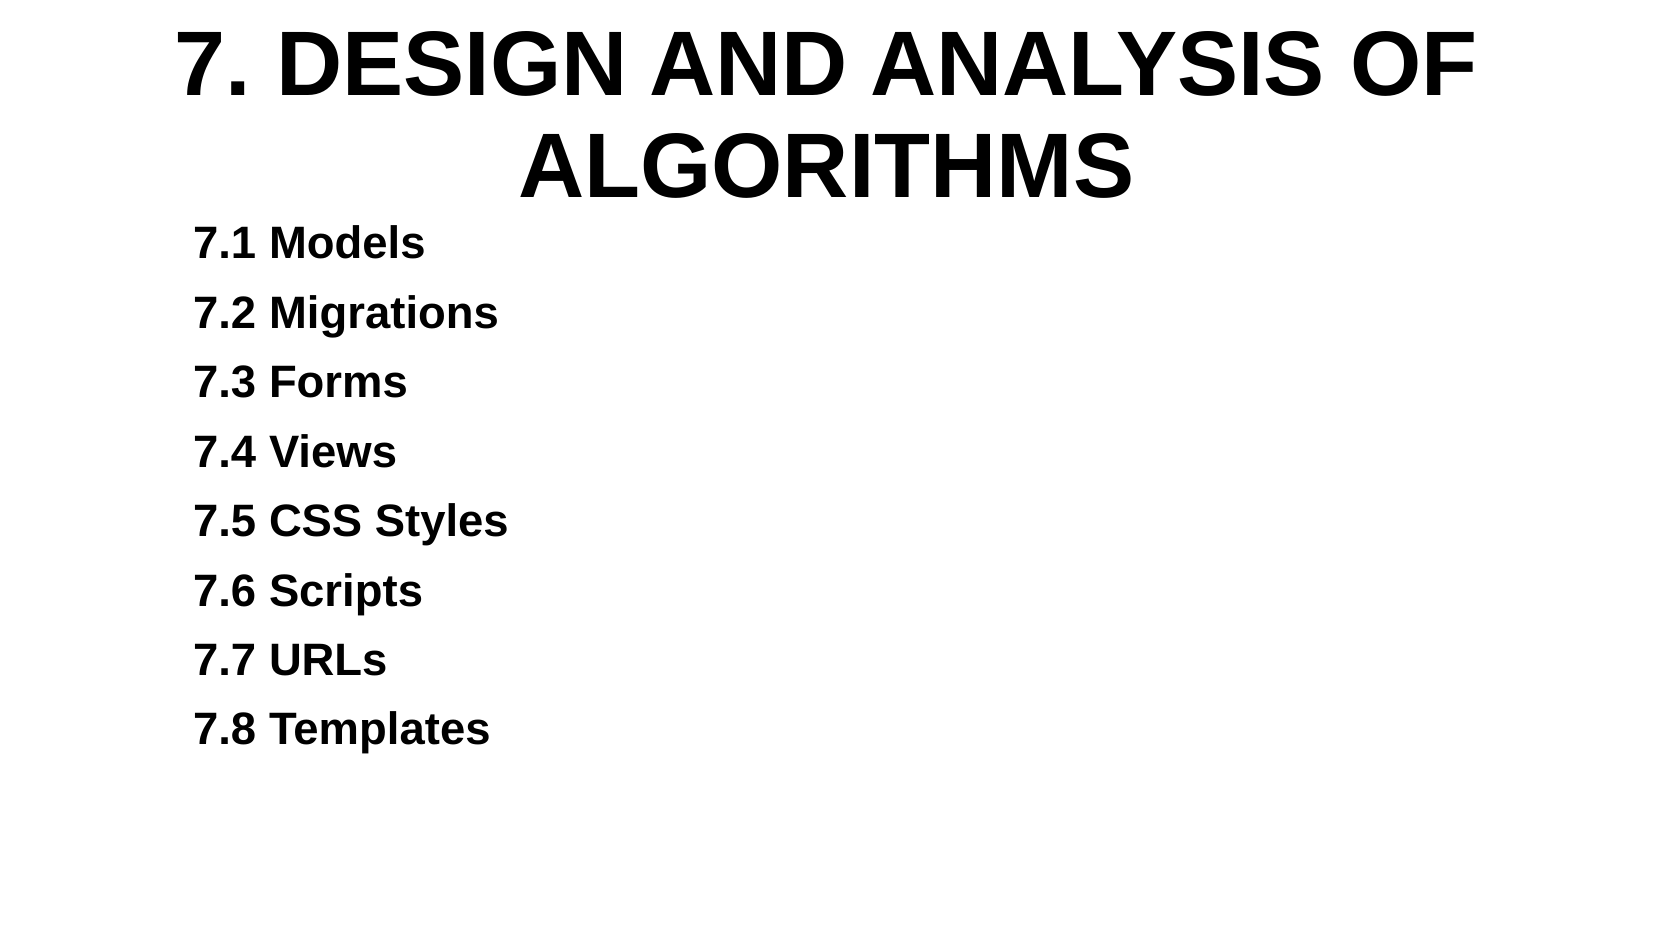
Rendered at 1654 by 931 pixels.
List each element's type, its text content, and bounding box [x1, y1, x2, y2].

title 7. DESIGN AND ANALYSIS OF ALGORITHMS [82, 12, 1571, 217]
list 7.1 Models 7.2 Migrations 7.3 Forms 7.4 Views 7.5 CSS Styles 7.6 Scripts 7.7 URLs 7.8 Templates [82, 217, 1571, 758]
